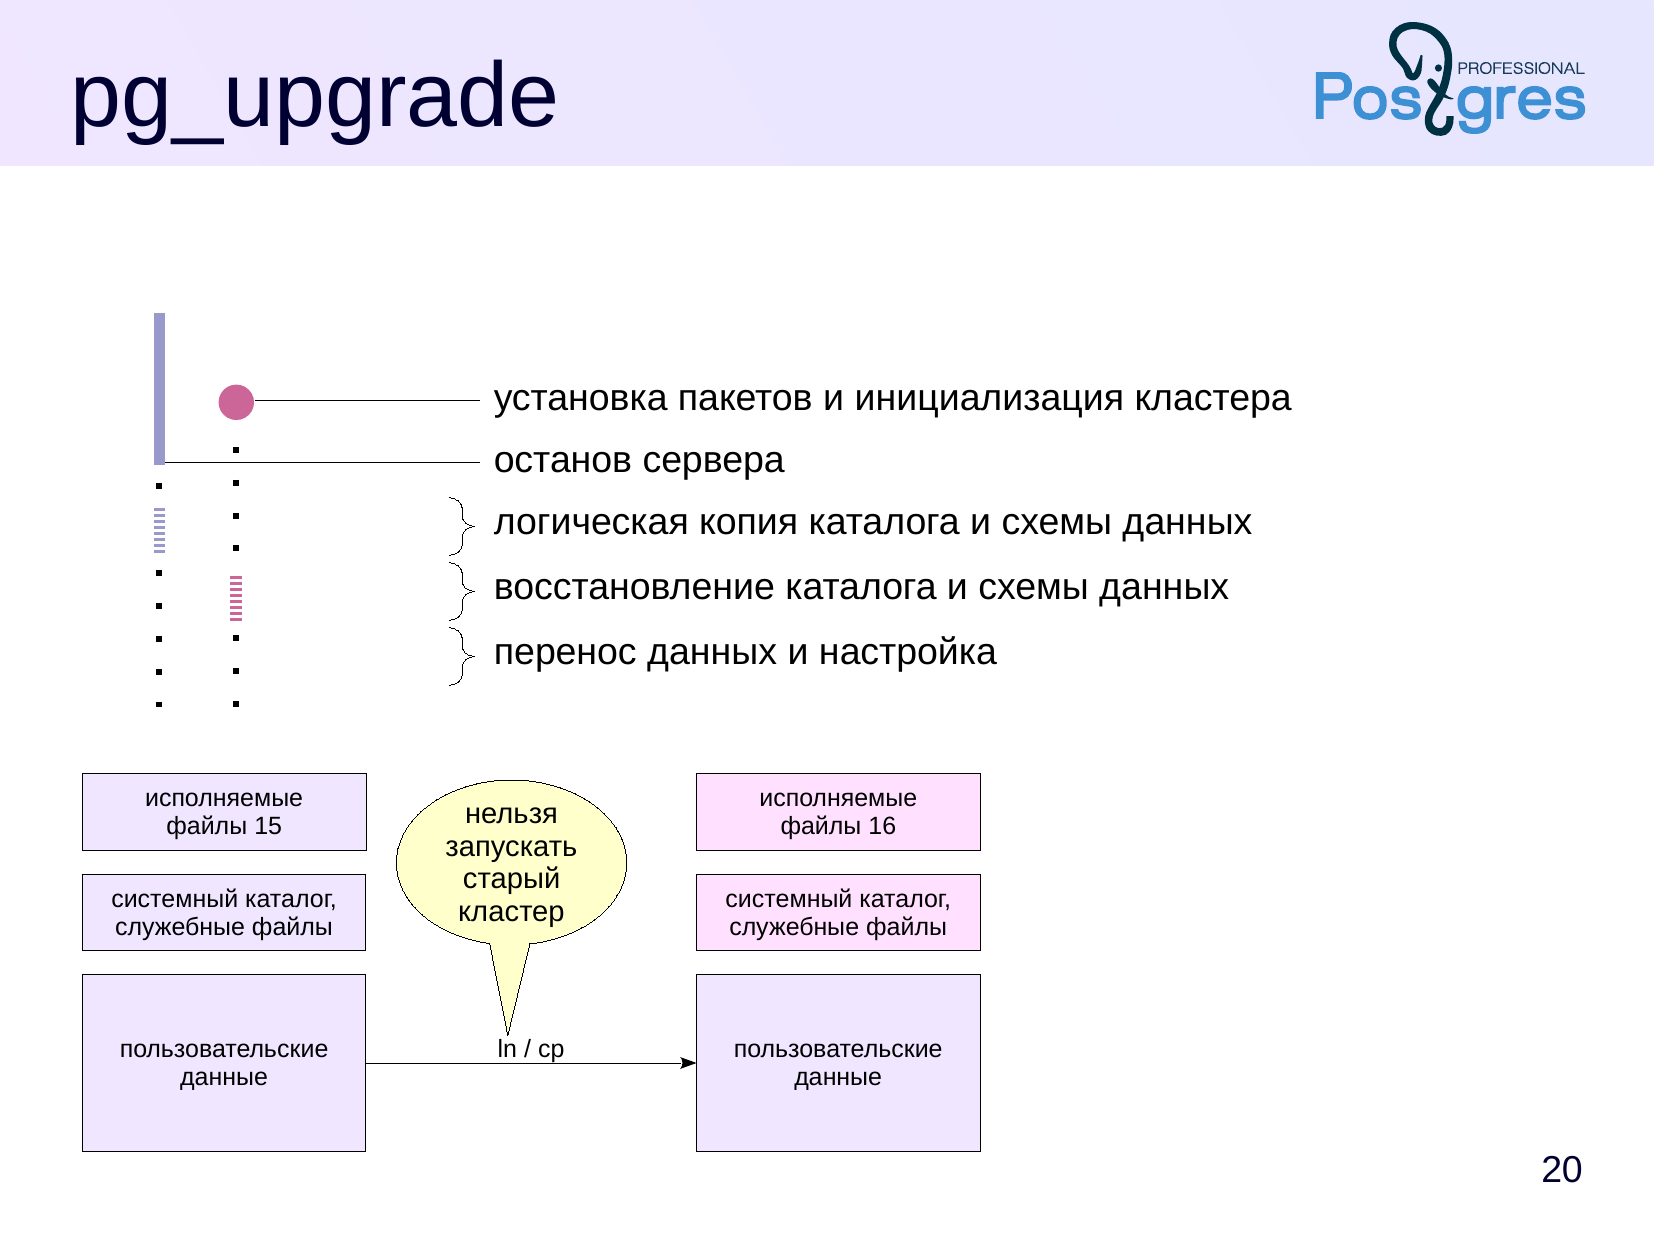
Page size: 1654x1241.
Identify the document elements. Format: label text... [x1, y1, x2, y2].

text_box пользовательские данные [82, 974, 366, 1152]
text_box нельзя запускать старый кластер [396, 780, 627, 1036]
text_box системный каталог, служебные файлы [696, 874, 981, 951]
text_box пользовательские данные [696, 974, 981, 1152]
text_box исполняемые файлы 16 [696, 773, 981, 851]
list [70, 283, 1583, 1141]
title pg_upgrade [70, 43, 1241, 147]
text_box исполняемые файлы 15 [82, 773, 367, 851]
text_box системный каталог, служебные файлы [82, 874, 366, 951]
